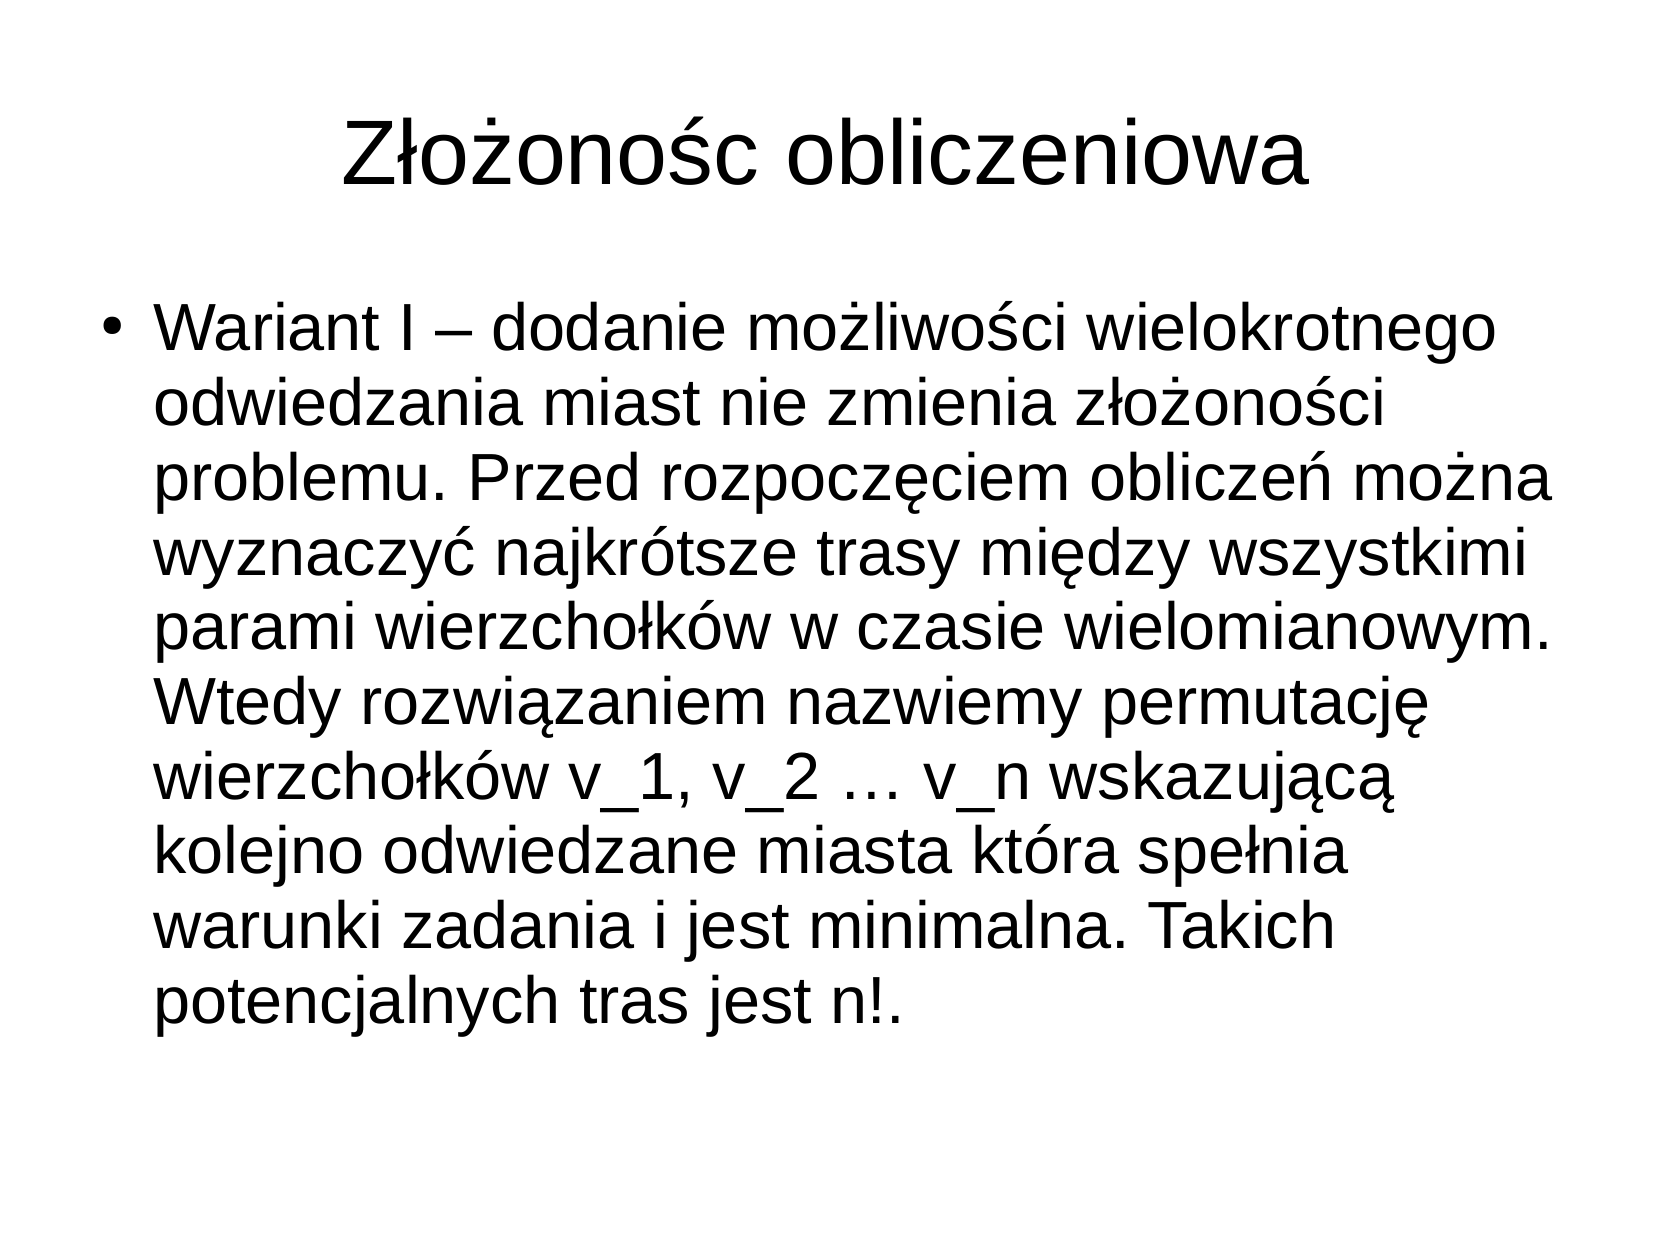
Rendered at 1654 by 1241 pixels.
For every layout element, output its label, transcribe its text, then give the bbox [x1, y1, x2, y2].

title Złożonośc obliczeniowa [82, 49, 1571, 257]
list Wariant I – dodanie możliwości wielokrotnego odwiedzania miast nie zmienia złożoności problemu. Przed rozpoczęciem obliczeń można wyznaczyć najkrótsze trasy między wszystkimi parami wierzchołków w czasie wielomianowym. Wtedy rozwiązaniem nazwiemy permutację wierzchołków v_1, v_2 … v_n wskazującą kolejno odwiedzane miasta która spełnia warunki zadania i jest minimalna. Takich potencjalnych tras jest n!. [82, 290, 1571, 1010]
